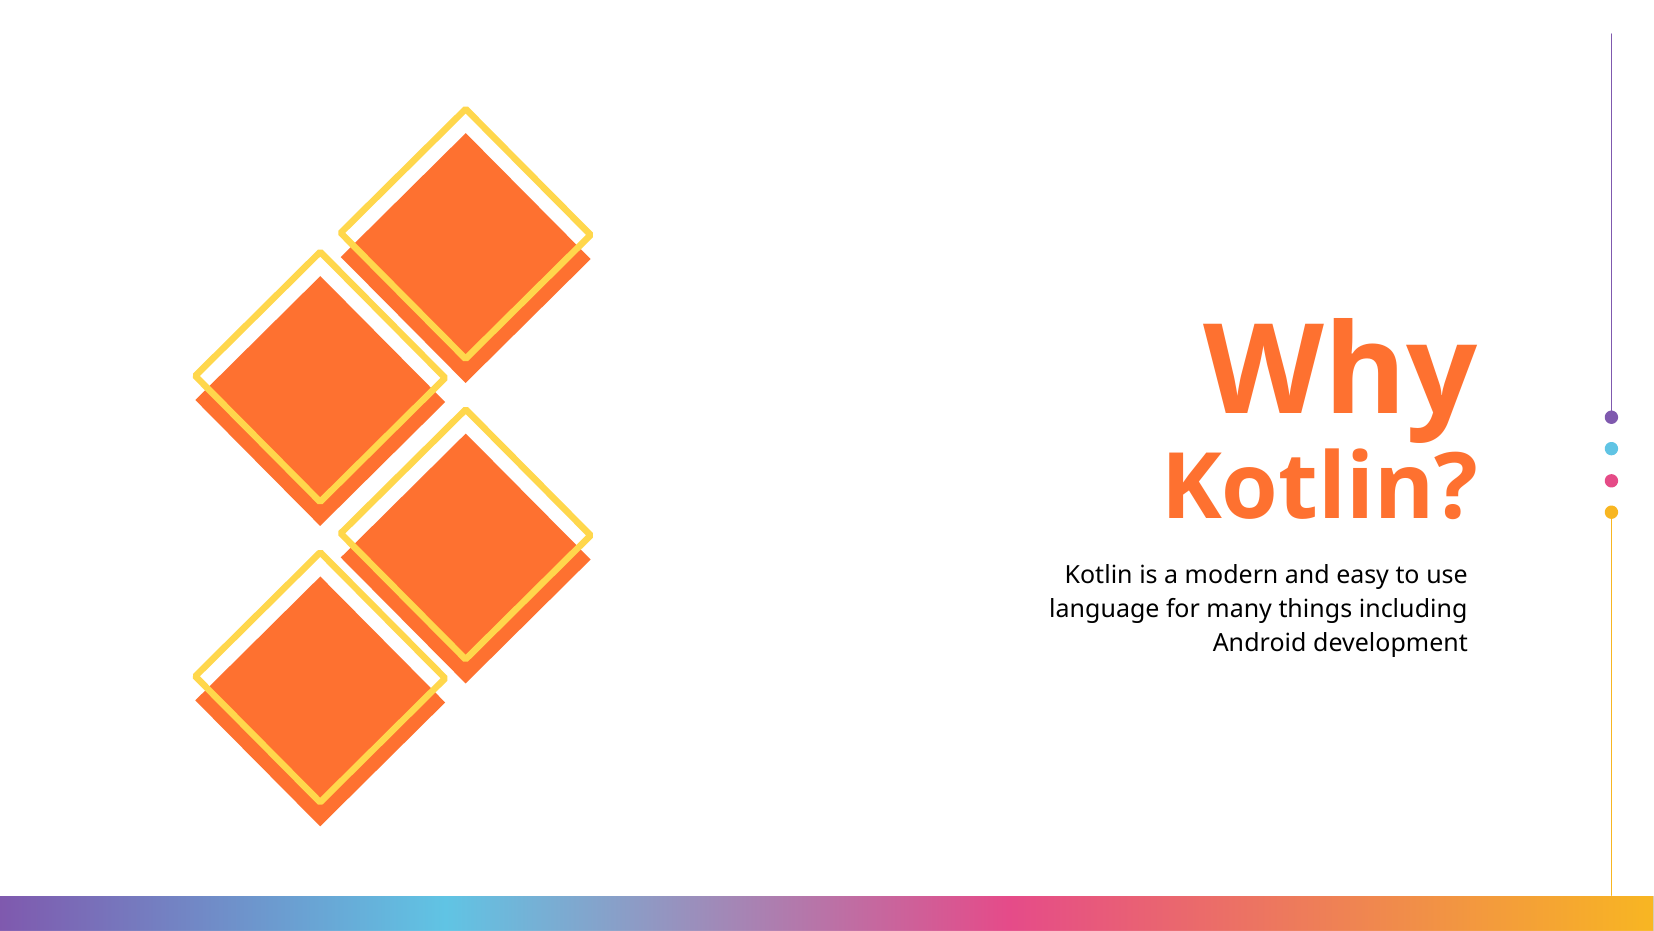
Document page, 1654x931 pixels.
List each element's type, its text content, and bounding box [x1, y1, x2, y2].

title Why [840, 280, 1479, 451]
picture [0, 896, 1654, 931]
title Kotlin is a modern and easy to use language for many things including Android development [982, 519, 1469, 696]
title Kotlin? [1041, 417, 1479, 549]
